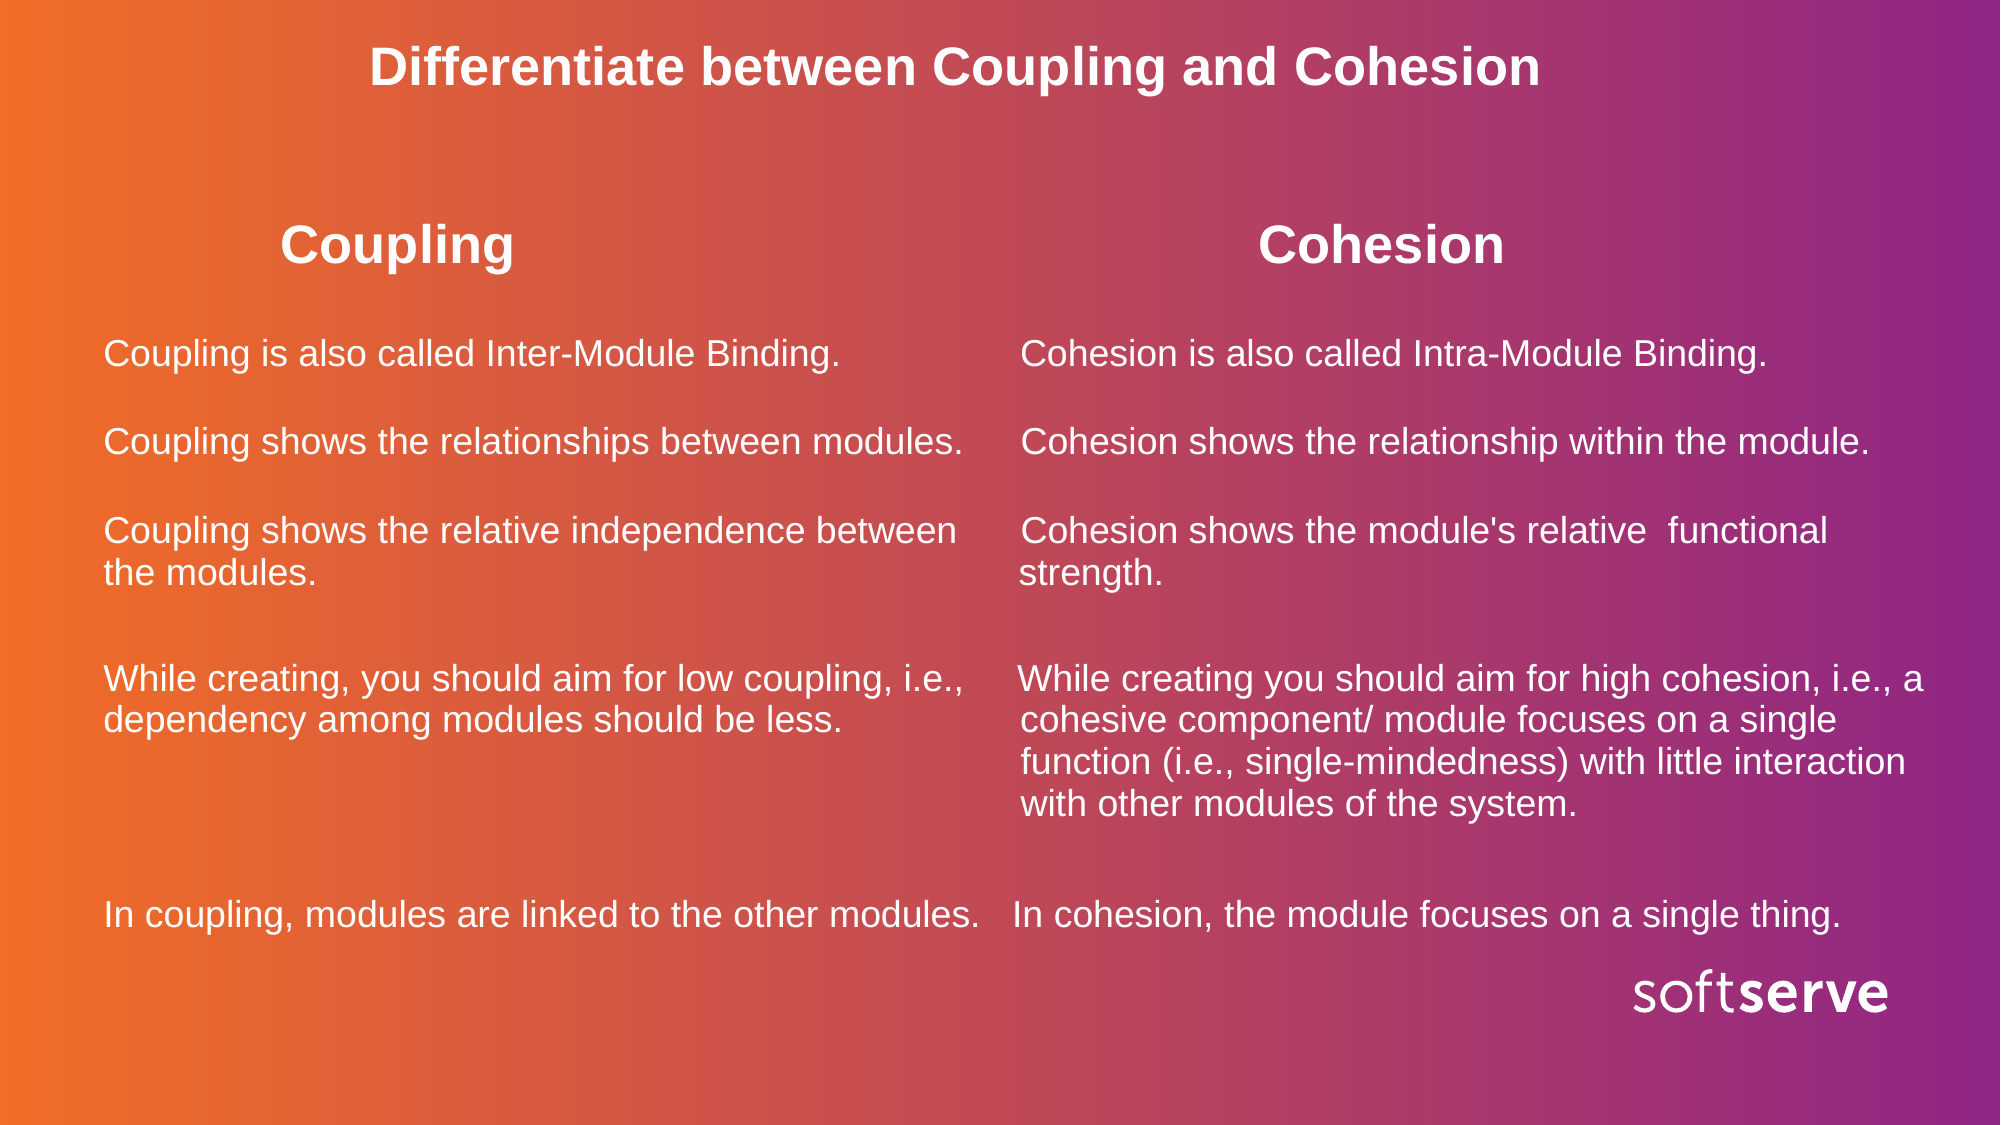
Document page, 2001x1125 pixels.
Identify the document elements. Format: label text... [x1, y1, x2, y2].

text_box In coupling, modules are linked to the other modules. In cohesion, the module focuses on a single thing. [88, 885, 1920, 943]
text_box Coupling is also called Inter-Module Binding. Cohesion is also called Intra-Module Binding. [88, 324, 1831, 413]
text_box Coupling shows the relative independence between Cohesion shows the module's relative functional the modules. strength. [88, 501, 1861, 601]
text_box Coupling Cohesion [265, 206, 1713, 324]
text_box Differentiate between Coupling and Cohesion [354, 29, 1713, 166]
text_box While creating, you should aim for low coupling, i.e., While creating you should aim for high cohesion, i.e., a dependency among modules should be less. cohesive component/ module focuses on a single function (i.e., single-mindedness) with little interaction with other modules of the system. [88, 649, 1979, 886]
text_box Coupling shows the relationships between modules. Cohesion shows the relationship within the module. [88, 413, 1890, 471]
